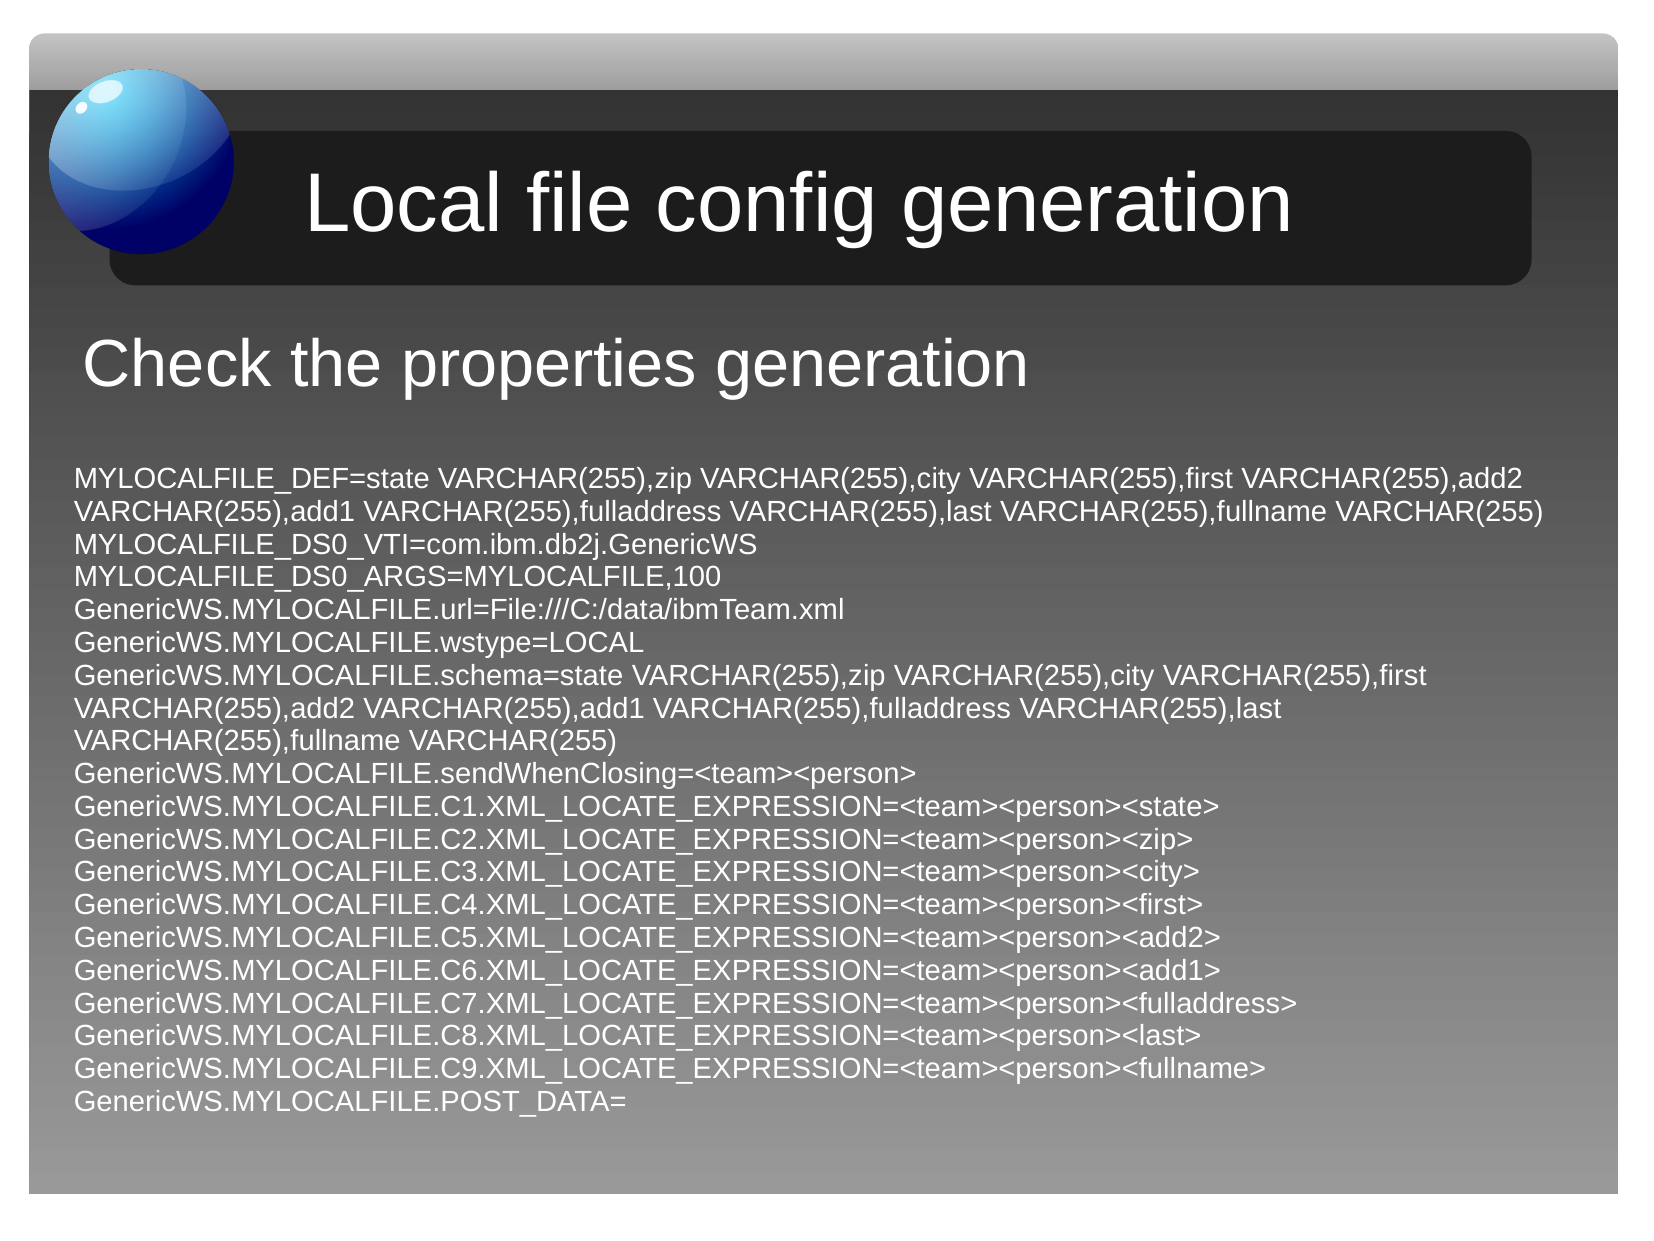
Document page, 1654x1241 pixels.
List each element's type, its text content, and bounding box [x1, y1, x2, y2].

title Local file config generation [82, 137, 1571, 267]
picture [29, 57, 253, 266]
list Check the properties generation [82, 325, 1571, 562]
text_box MYLOCALFILE_DEF=state VARCHAR(255),zip VARCHAR(255),city VARCHAR(255),first VARCHAR(255),add2 VARCHAR(255),add1 VARCHAR(255),fulladdress VARCHAR(255),last VARCHAR(255),fullname VARCHAR(255) MYLOCALFILE_DS0_VTI=com.ibm.db2j.GenericWS MYLOCALFILE_DS0_ARGS=MYLOCALFILE,100 GenericWS.MYLOCALFILE.url=File:///C:/data/ibmTeam.xml GenericWS.MYLOCALFILE.wstype=LOCAL GenericWS.MYLOCALFILE.schema=state VARCHAR(255),zip VARCHAR(255),city VARCHAR(255),first VARCHAR(255),add2 VARCHAR(255),add1 VARCHAR(255),fulladdress VARCHAR(255),last VARCHAR(255),fullname VARCHAR(255) GenericWS.MYLOCALFILE.sendWhenClosing=<team><person> GenericWS.MYLOCALFILE.C1.XML_LOCATE_EXPRESSION=<team><person><state> GenericWS.MYLOCALFILE.C2.XML_LOCATE_EXPRESSION=<team><person><zip> GenericWS.MYLOCALFILE.C3.XML_LOCATE_EXPRESSION=<team><person><city> GenericWS.MYLOCALFILE.C4.XML_LOCATE_EXPRESSION=<team><person><first> GenericWS.MYLOCALFILE.C5.XML_LOCATE_EXPRESSION=<team><person><add2> GenericWS.MYLOCALFILE.C6.XML_LOCATE_EXPRESSION=<team><person><add1> GenericWS.MYLOCALFILE.C7.XML_LOCATE_EXPRESSION=<team><person><fulladdress> GenericWS.MYLOCALFILE.C8.XML_LOCATE_EXPRESSION=<team><person><last> GenericWS.MYLOCALFILE.C9.XML_LOCATE_EXPRESSION=<team><person><fullname> GenericWS.MYLOCALFILE.POST_DATA= [59, 454, 1595, 1212]
